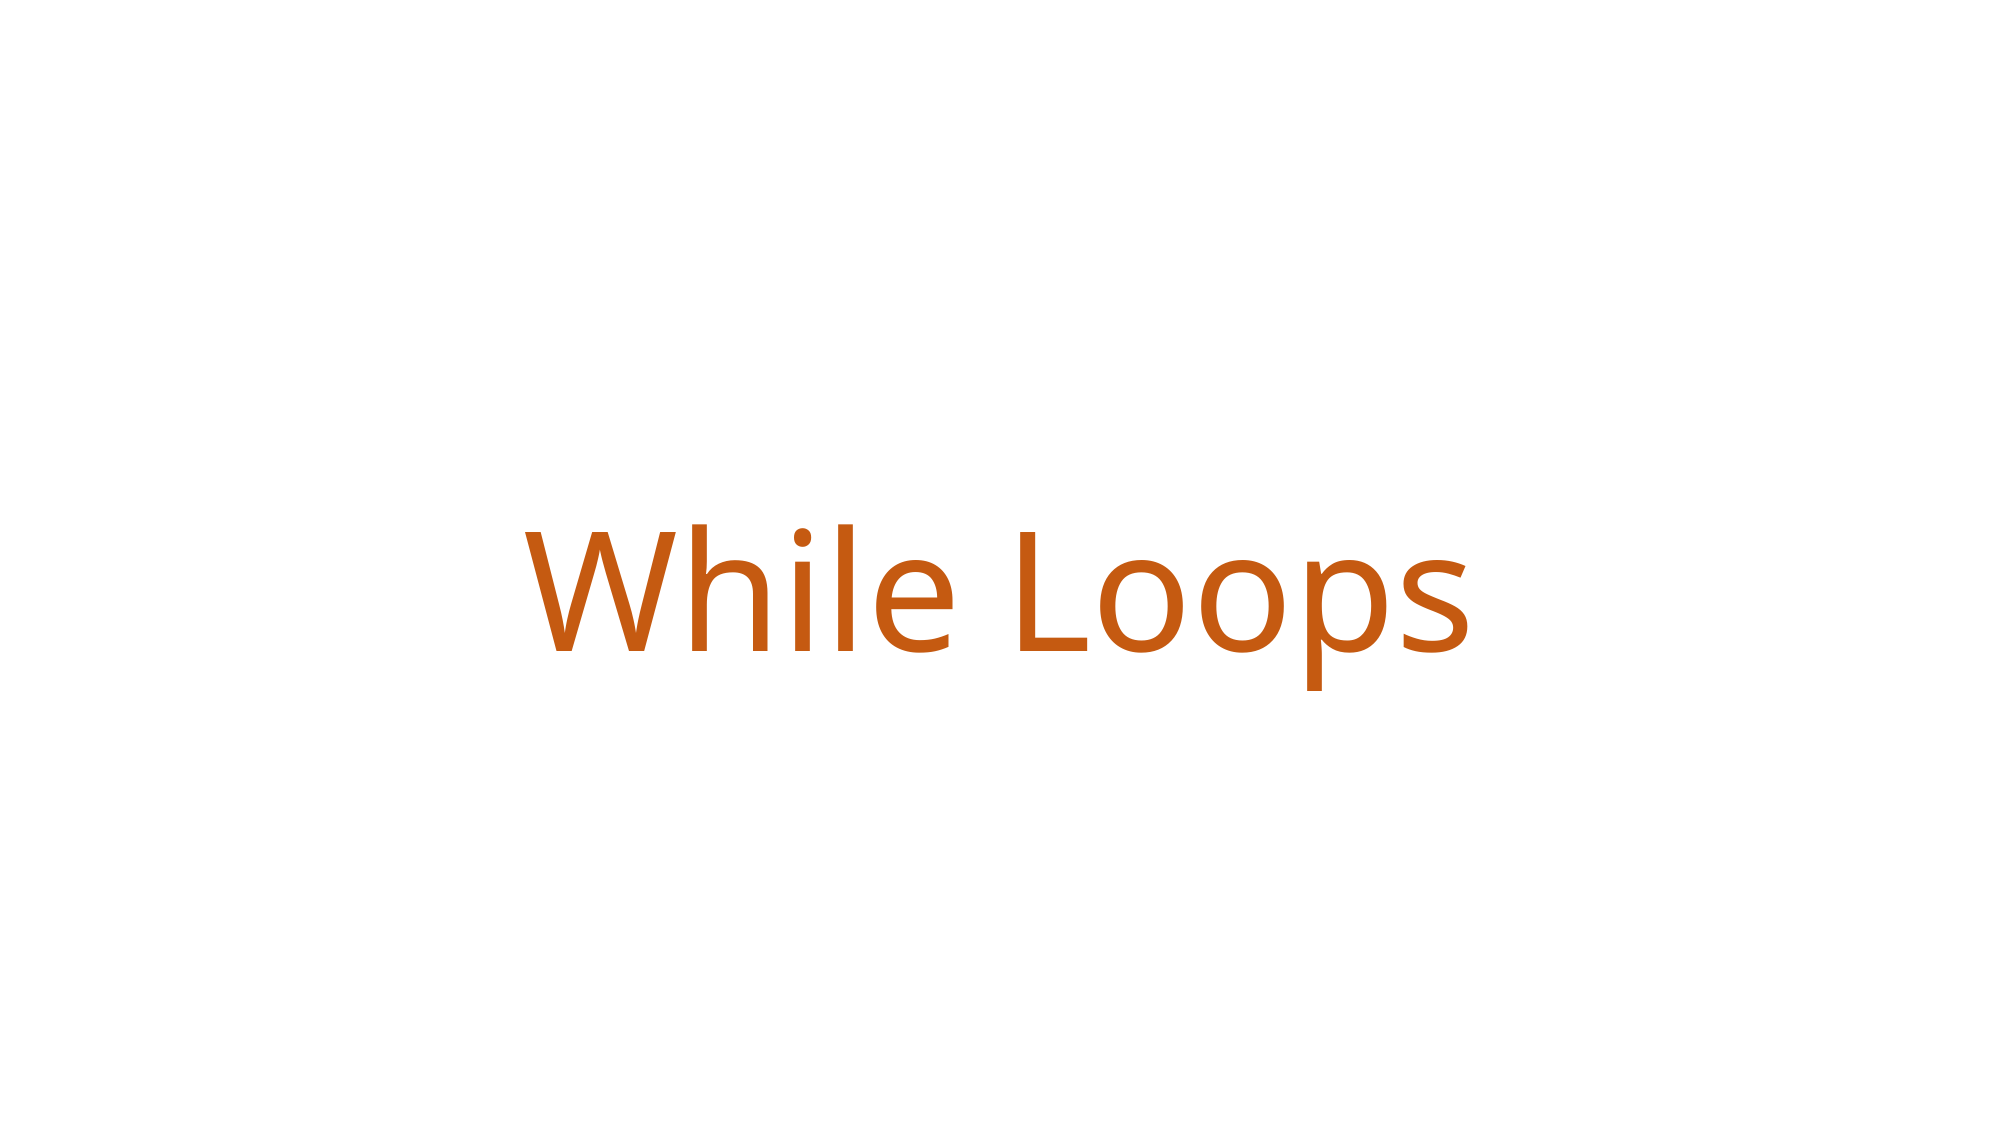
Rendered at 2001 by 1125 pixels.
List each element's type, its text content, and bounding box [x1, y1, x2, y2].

list While Loops [137, 299, 1863, 1014]
